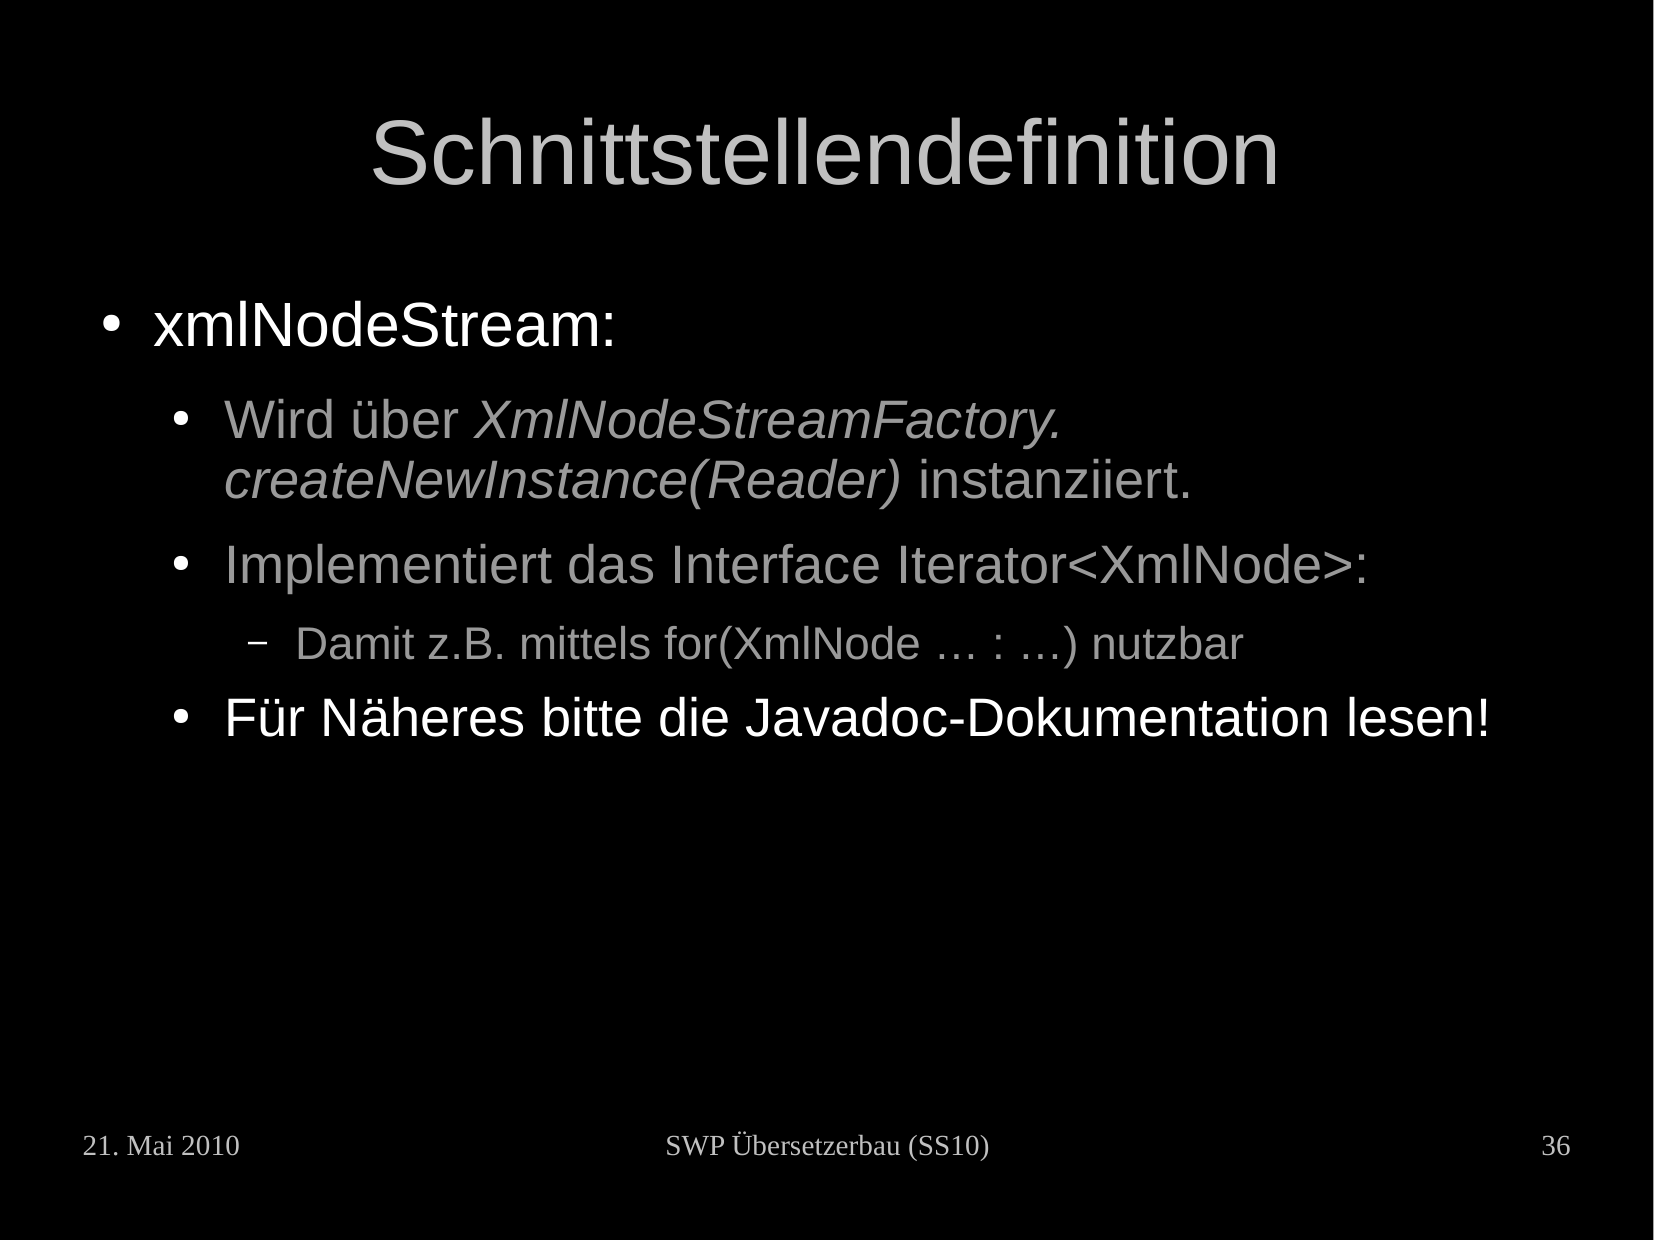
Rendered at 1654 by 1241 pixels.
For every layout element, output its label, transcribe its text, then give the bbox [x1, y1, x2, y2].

title Schnittstellendefinition [82, 49, 1571, 257]
list xmlNodeStream: Wird über XmlNodeStreamFactory. createNewInstance(Reader) instanziiert. Implementiert das Interface Iterator<XmlNode>: Damit z.B. mittels for(XmlNode … : …) nutzbar Für Näheres bitte die Javadoc-Dokumentation lesen! [82, 290, 1571, 1109]
